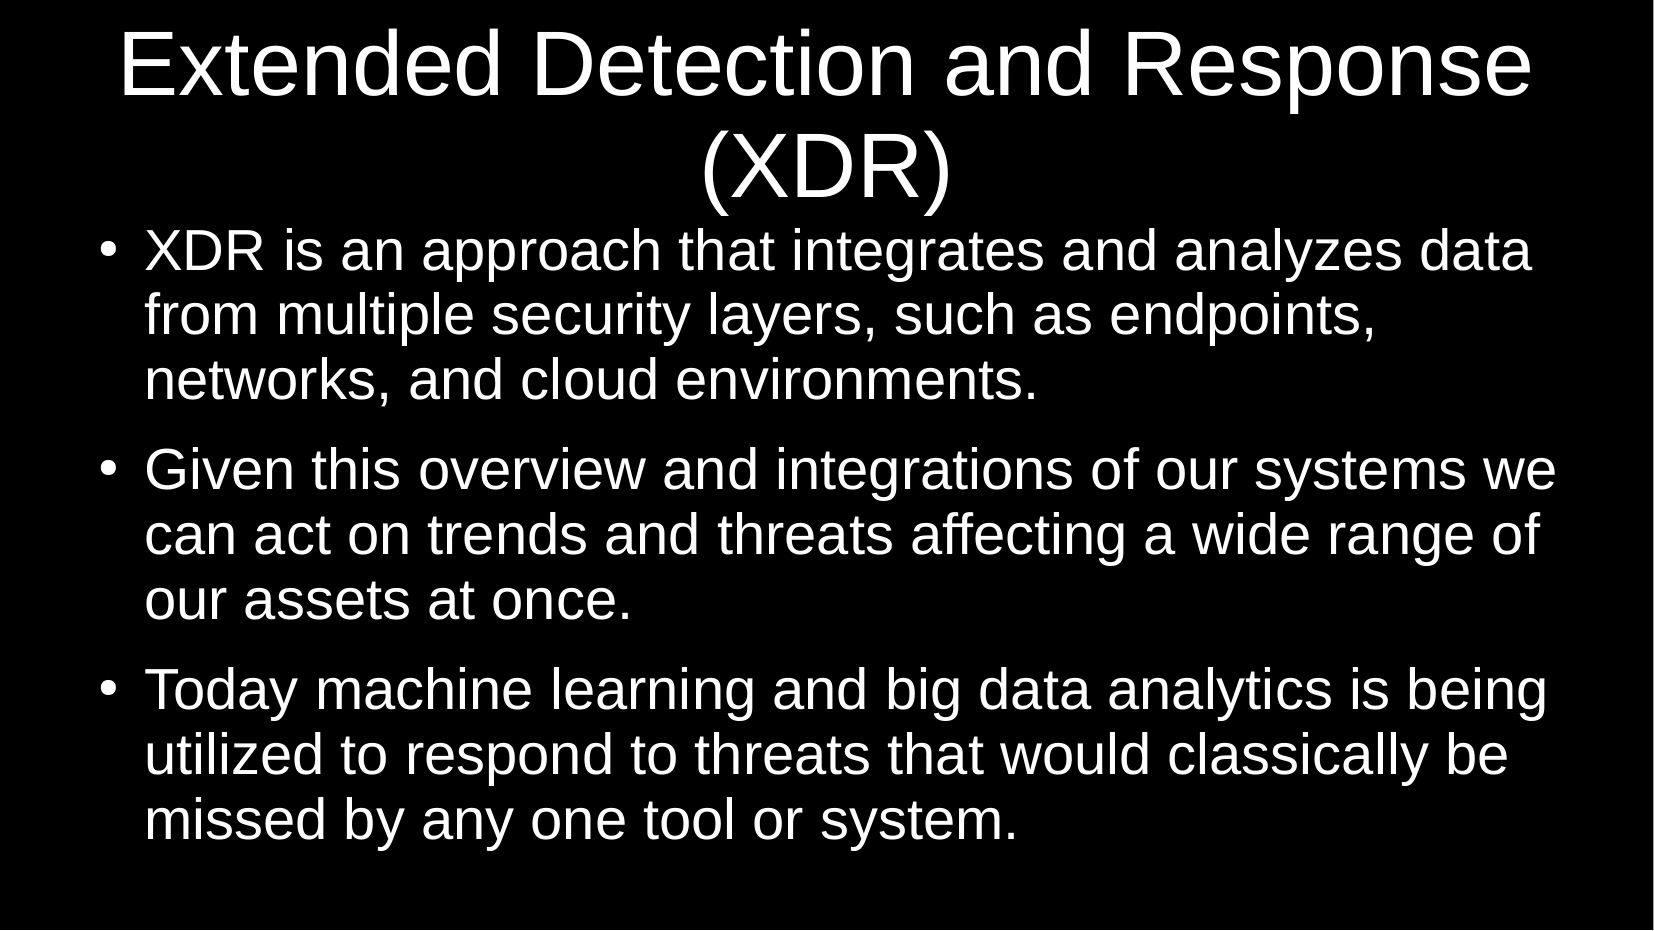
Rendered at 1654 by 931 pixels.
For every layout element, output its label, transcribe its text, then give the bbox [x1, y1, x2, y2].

title Extended Detection and Response (XDR) [82, 12, 1571, 217]
list XDR is an approach that integrates and analyzes data from multiple security layers, such as endpoints, networks, and cloud environments. Given this overview and integrations of our systems we can act on trends and threats affecting a wide range of our assets at once. Today machine learning and big data analytics is being utilized to respond to threats that would classically be missed by any one tool or system. [82, 217, 1571, 863]
